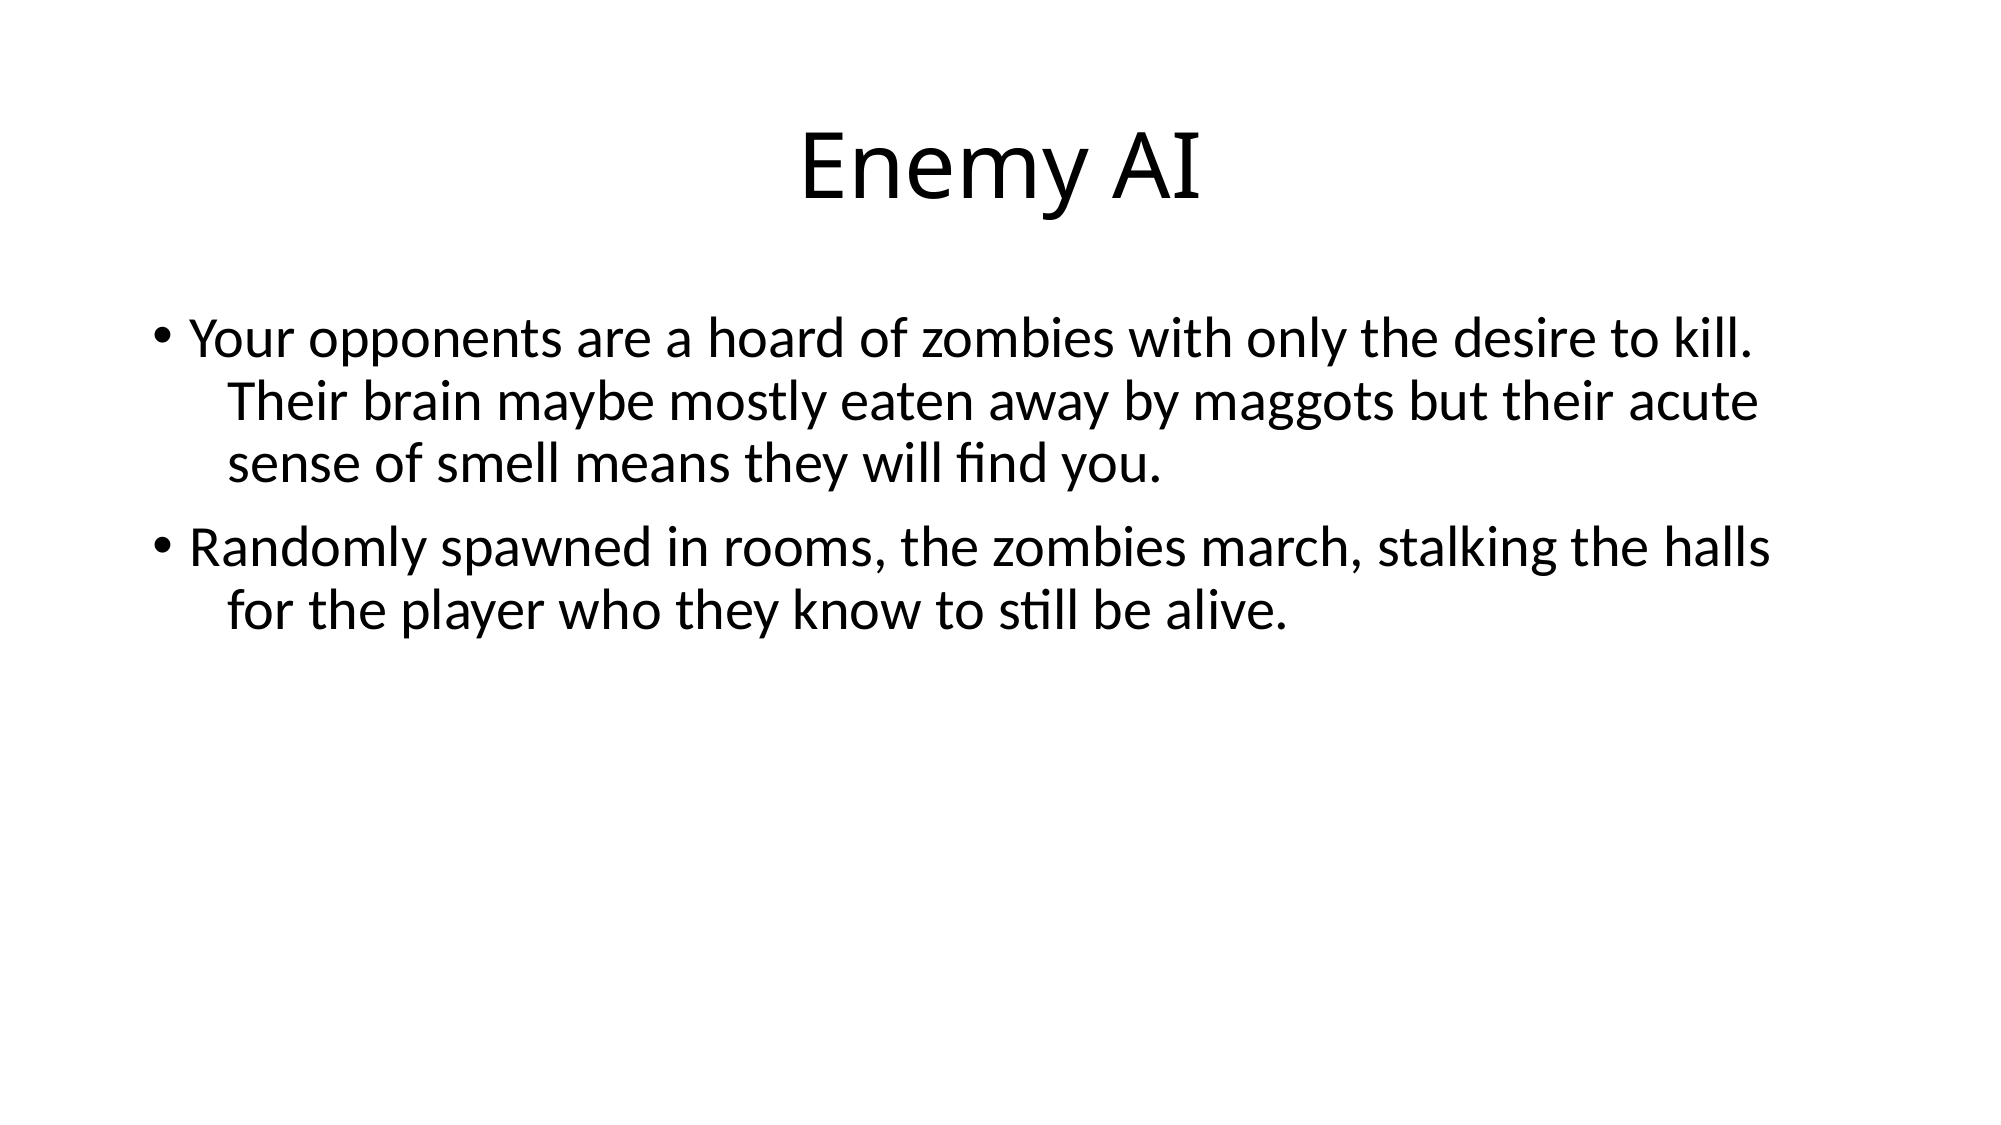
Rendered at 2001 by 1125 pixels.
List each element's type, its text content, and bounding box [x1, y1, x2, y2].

list Your opponents are a hoard of zombies with only the desire to kill. Their brain maybe mostly eaten away by maggots but their acute sense of smell means they will find you. Randomly spawned in rooms, the zombies march, stalking the halls for the player who they know to still be alive. [137, 299, 1863, 1014]
title Enemy AI [137, 59, 1863, 278]
